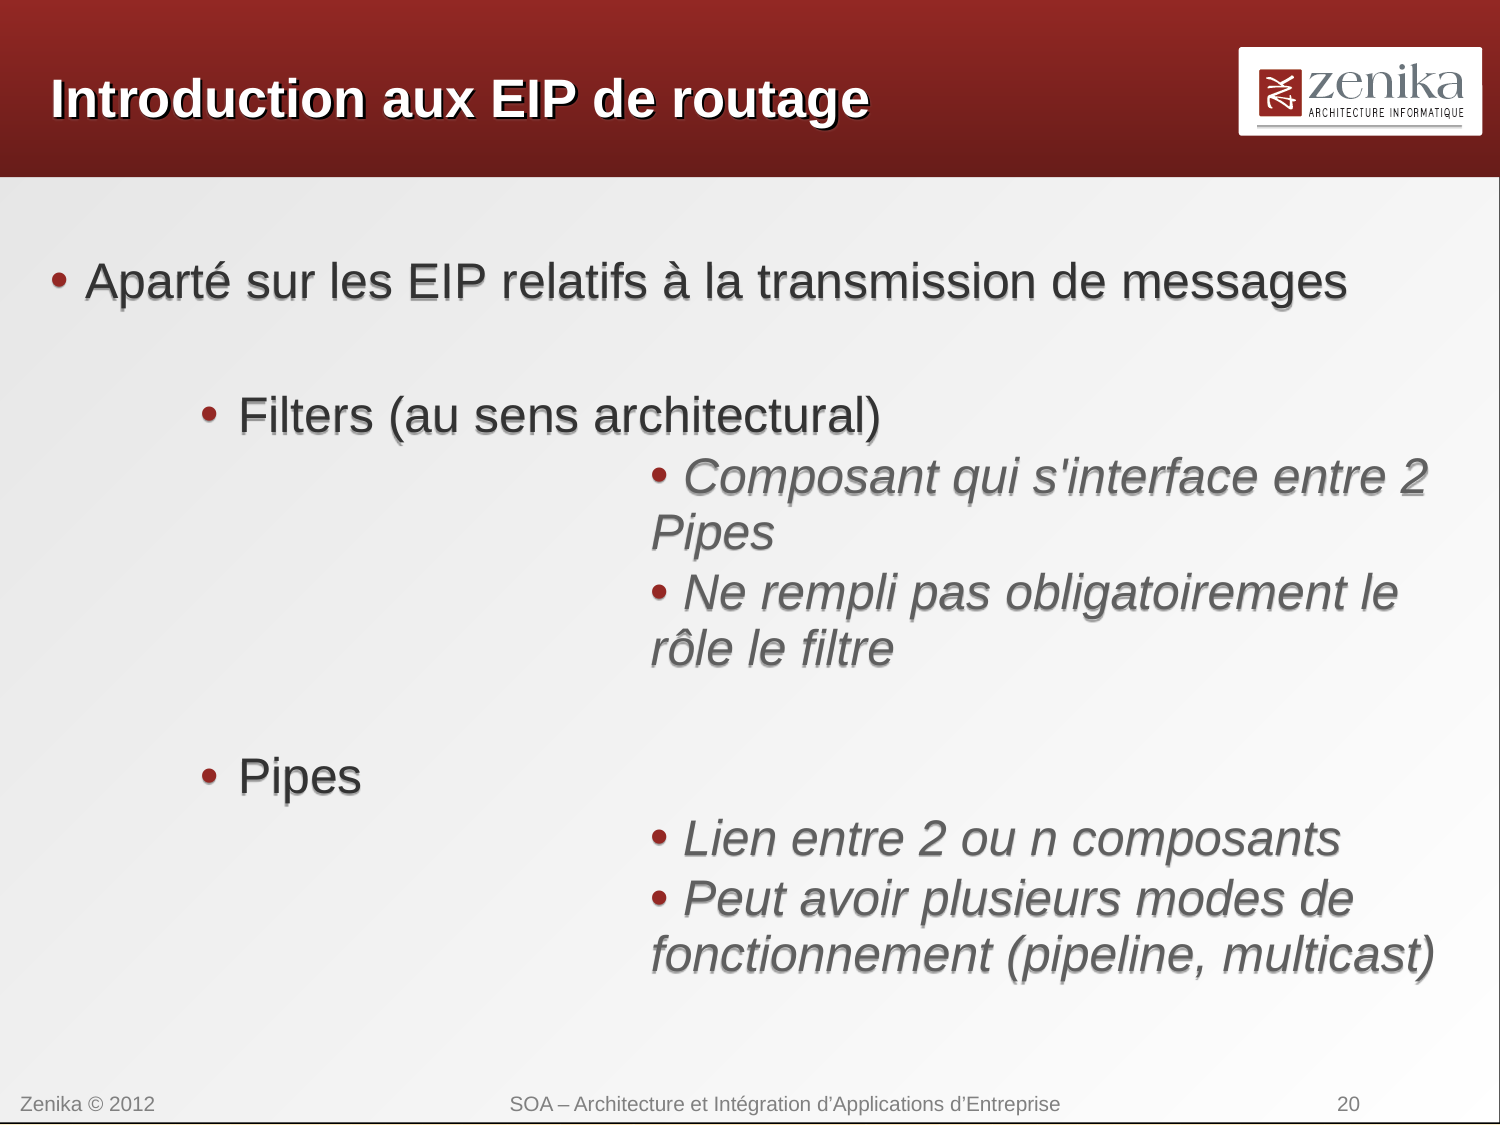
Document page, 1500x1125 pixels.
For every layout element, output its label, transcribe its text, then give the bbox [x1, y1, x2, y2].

subtitle Aparté sur les EIP relatifs à la transmission de messages Filters (au sens architectural) Composant qui s'interface entre 2 Pipes Ne rempli pas obligatoirement le rôle le filtre Pipes Lien entre 2 ou n composants Peut avoir plusieurs modes de fonctionnement (pipeline, multicast) [50, 249, 1477, 1064]
title Introduction aux EIP de routage [50, 22, 1206, 172]
